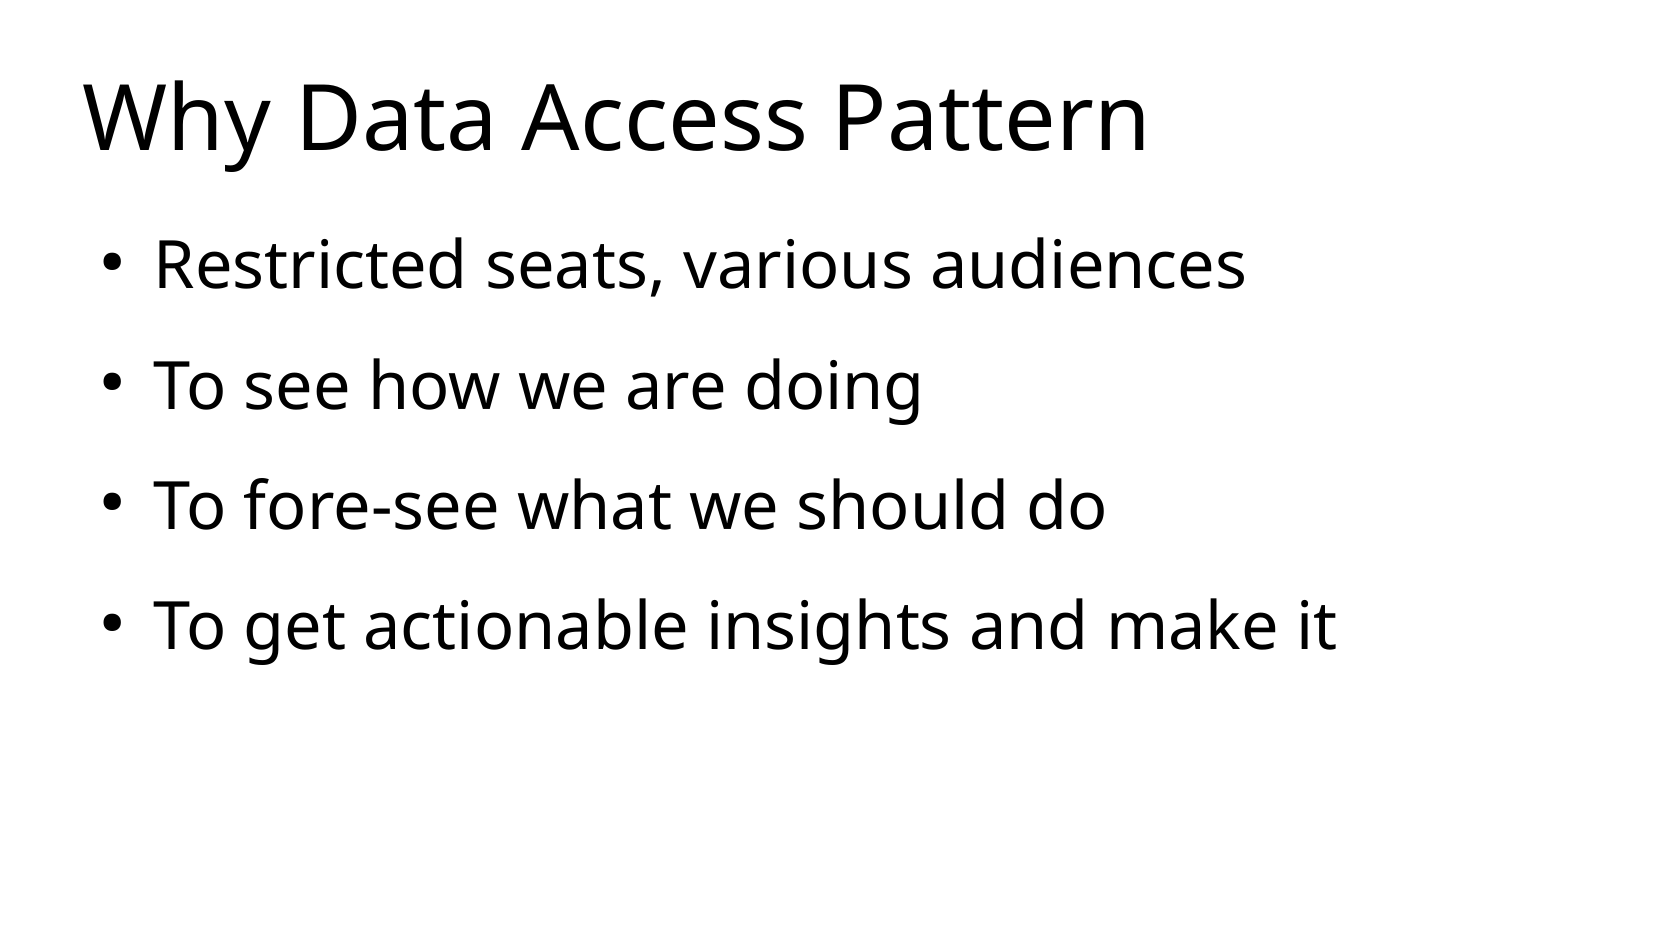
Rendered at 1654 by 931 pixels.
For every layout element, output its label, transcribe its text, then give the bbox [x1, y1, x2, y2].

title Why Data Access Pattern [82, 37, 1571, 193]
list Restricted seats, various audiences To see how we are doing To fore-see what we should do To get actionable insights and make it [82, 217, 1571, 758]
